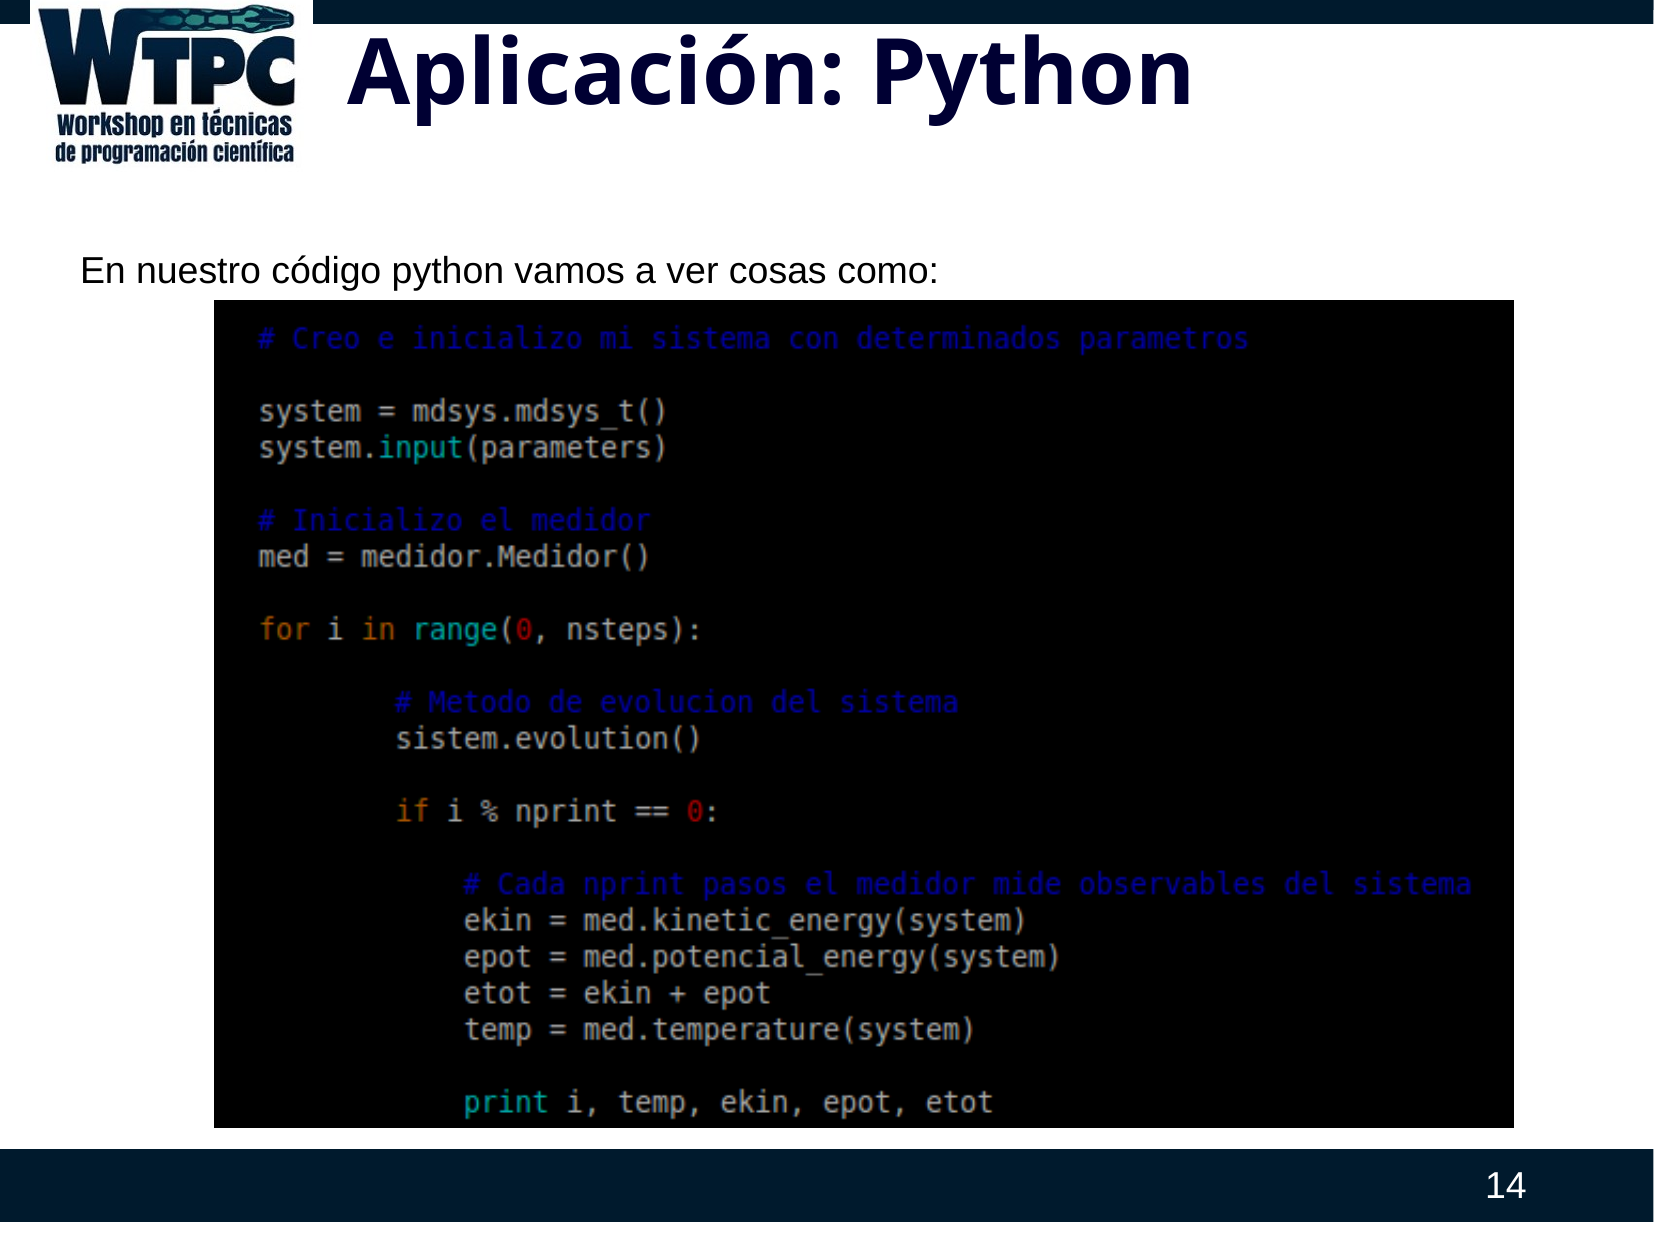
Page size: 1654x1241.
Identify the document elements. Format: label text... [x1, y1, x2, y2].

title Aplicación: Python [347, 24, 1569, 125]
picture [0, 0, 1654, 175]
text_box <número> [1470, 1156, 1654, 1228]
picture [214, 300, 1514, 1128]
picture [0, 1149, 1654, 1223]
text_box En nuestro código python vamos a ver cosas como: [65, 241, 1519, 299]
